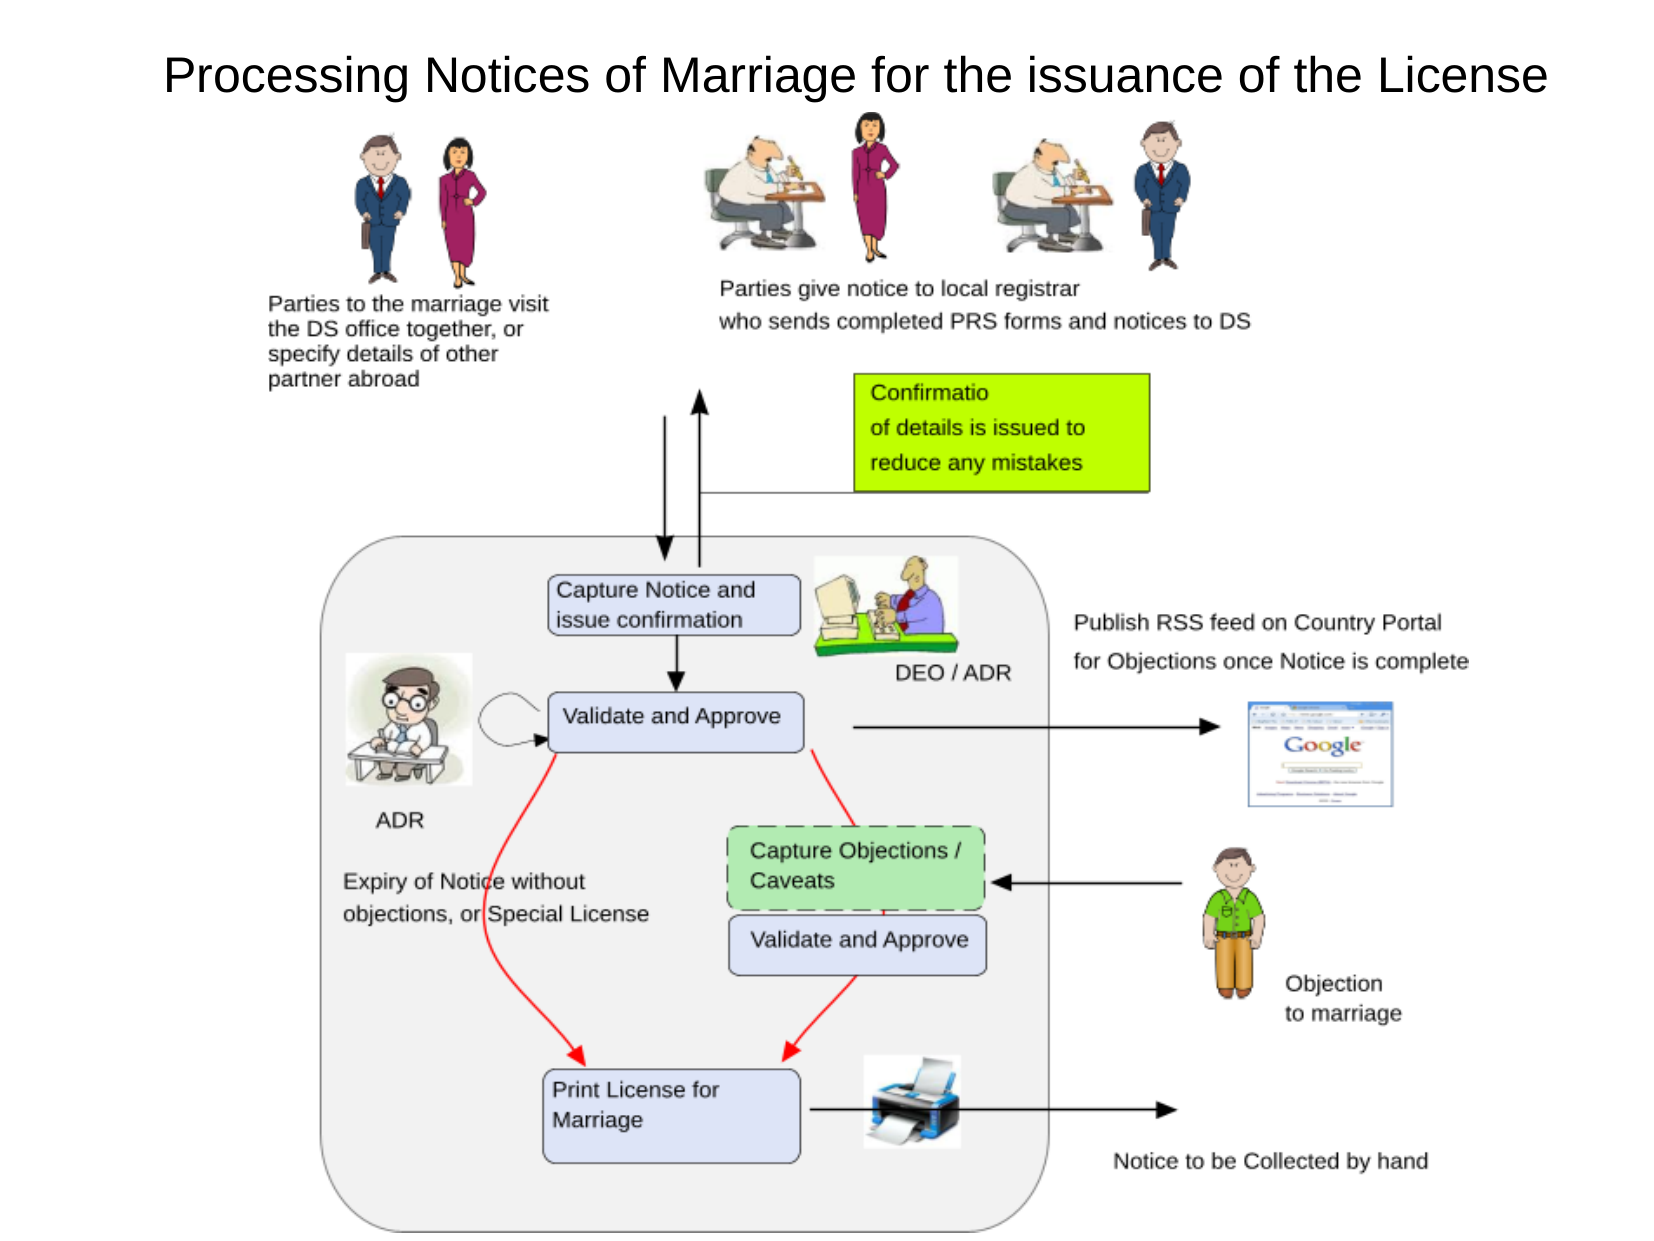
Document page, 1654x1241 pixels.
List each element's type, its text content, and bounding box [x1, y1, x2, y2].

picture [268, 112, 1469, 1233]
title Processing Notices of Marriage for the issuance of the License [112, 37, 1601, 113]
